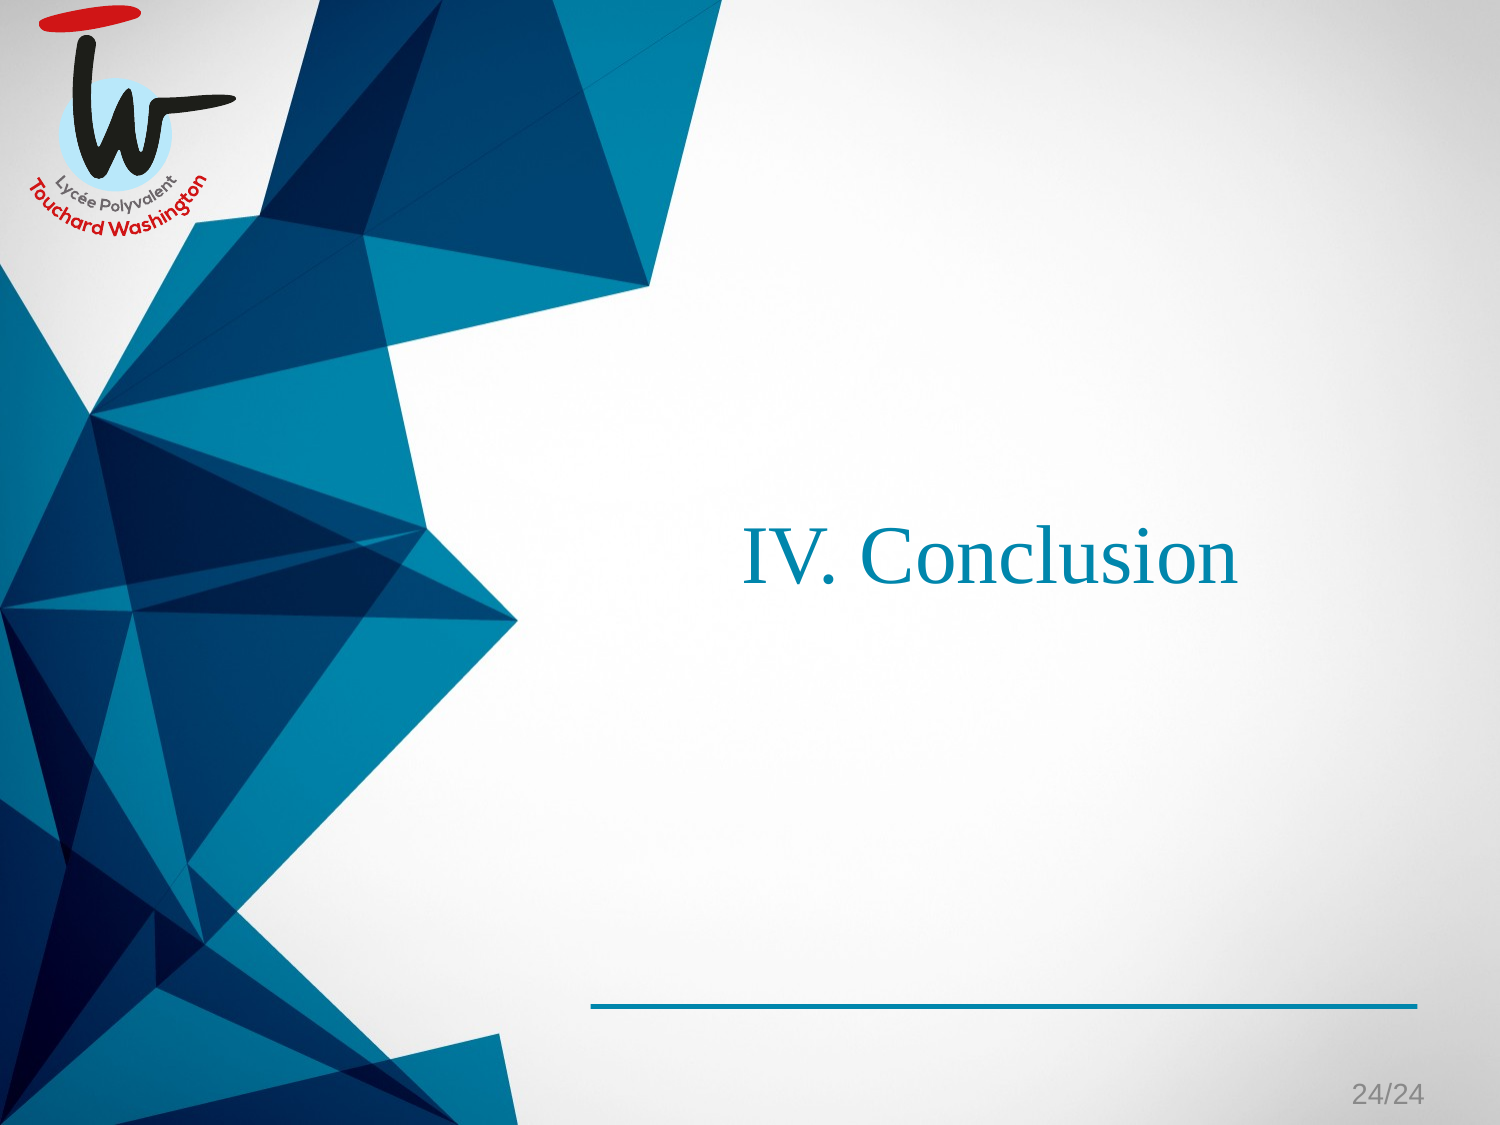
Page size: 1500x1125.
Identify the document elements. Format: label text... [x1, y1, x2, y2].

picture [0, 0, 1500, 1125]
title IV. Conclusion [523, 461, 1241, 650]
